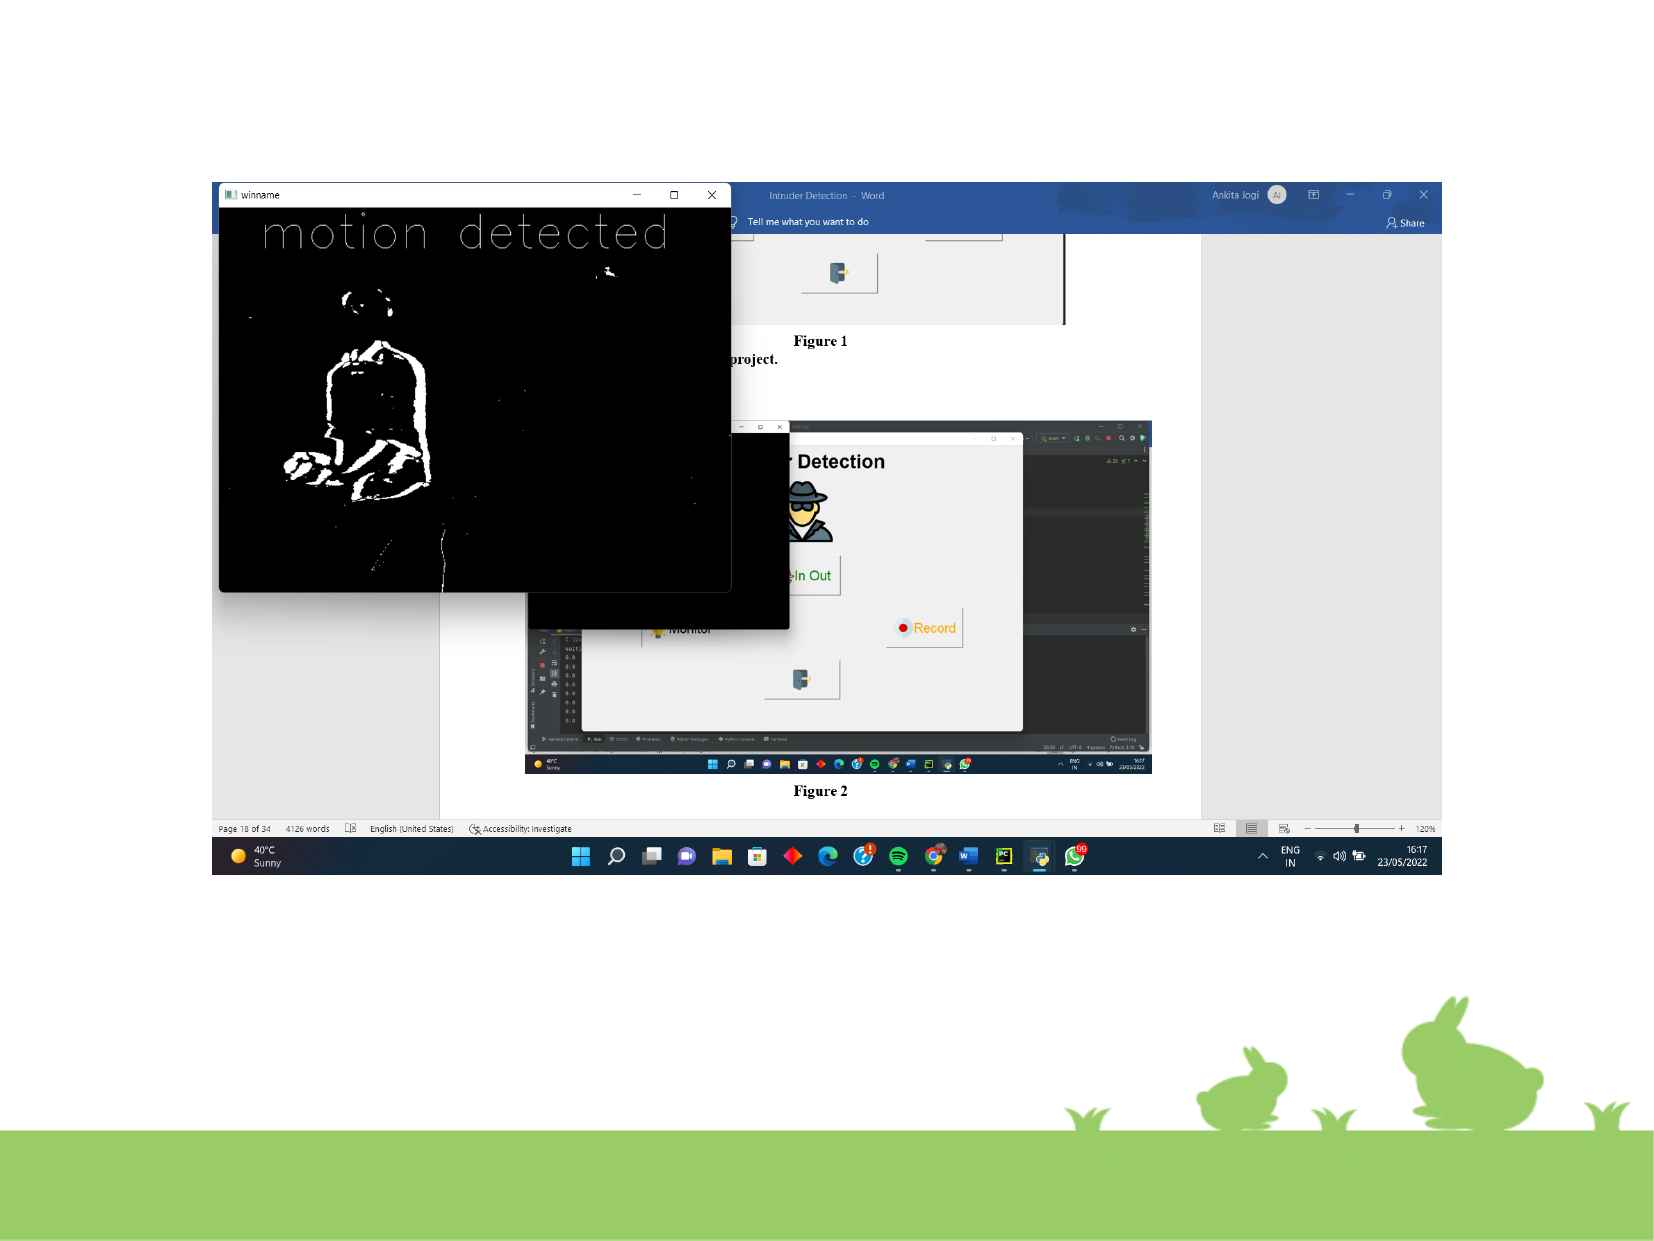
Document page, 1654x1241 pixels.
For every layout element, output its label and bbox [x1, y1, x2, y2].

picture [212, 182, 1442, 875]
